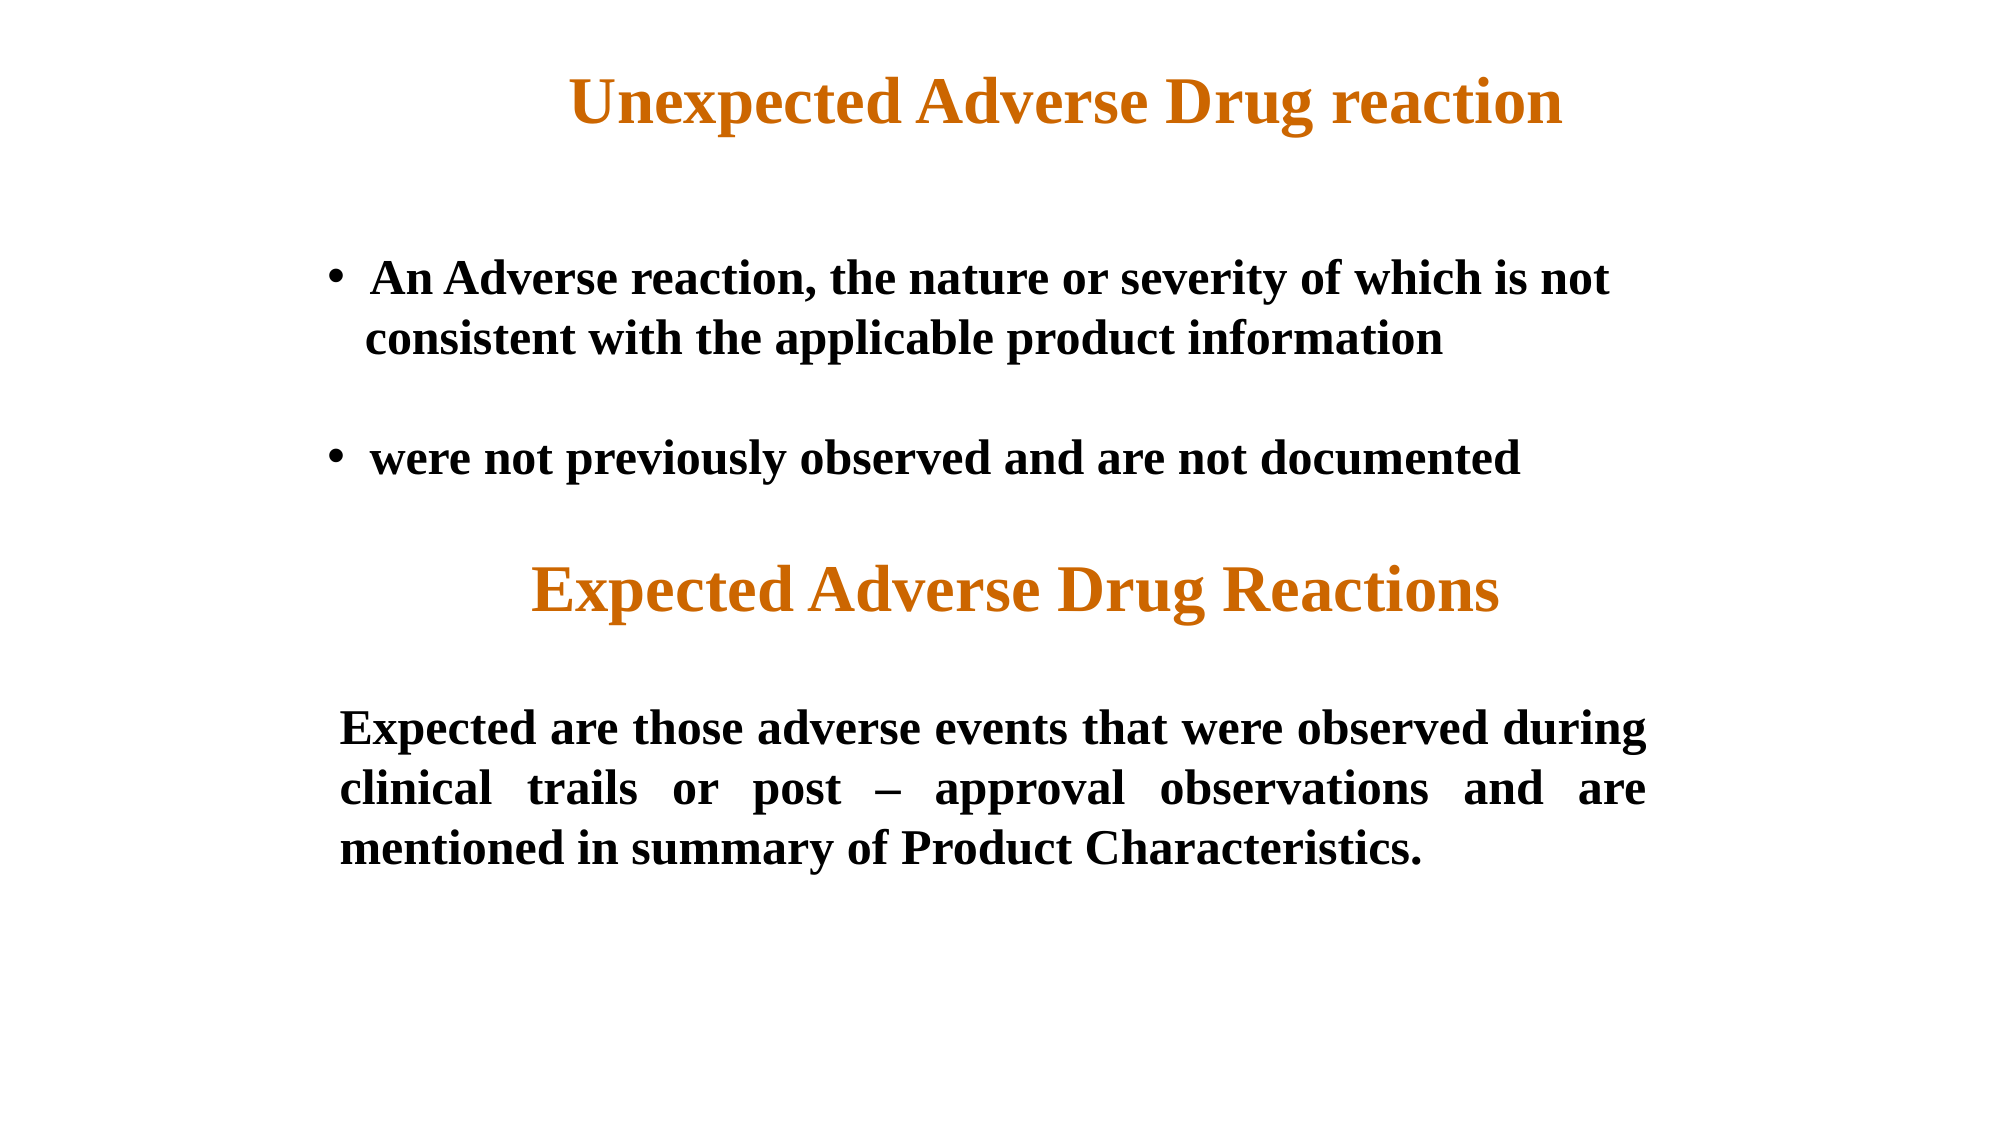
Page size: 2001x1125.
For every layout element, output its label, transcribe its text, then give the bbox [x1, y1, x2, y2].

text_box Expected are those adverse events that were observed during clinical trails or post – approval observations and are mentioned in summary of Product Characteristics. [324, 687, 1663, 883]
text_box Expected Adverse Drug Reactions [516, 537, 1518, 633]
text_box An Adverse reaction, the nature or severity of which is not consistent with the applicable product information were not previously observed and are not documented [312, 237, 1713, 493]
text_box Unexpected Adverse Drug reaction [554, 49, 1580, 145]
